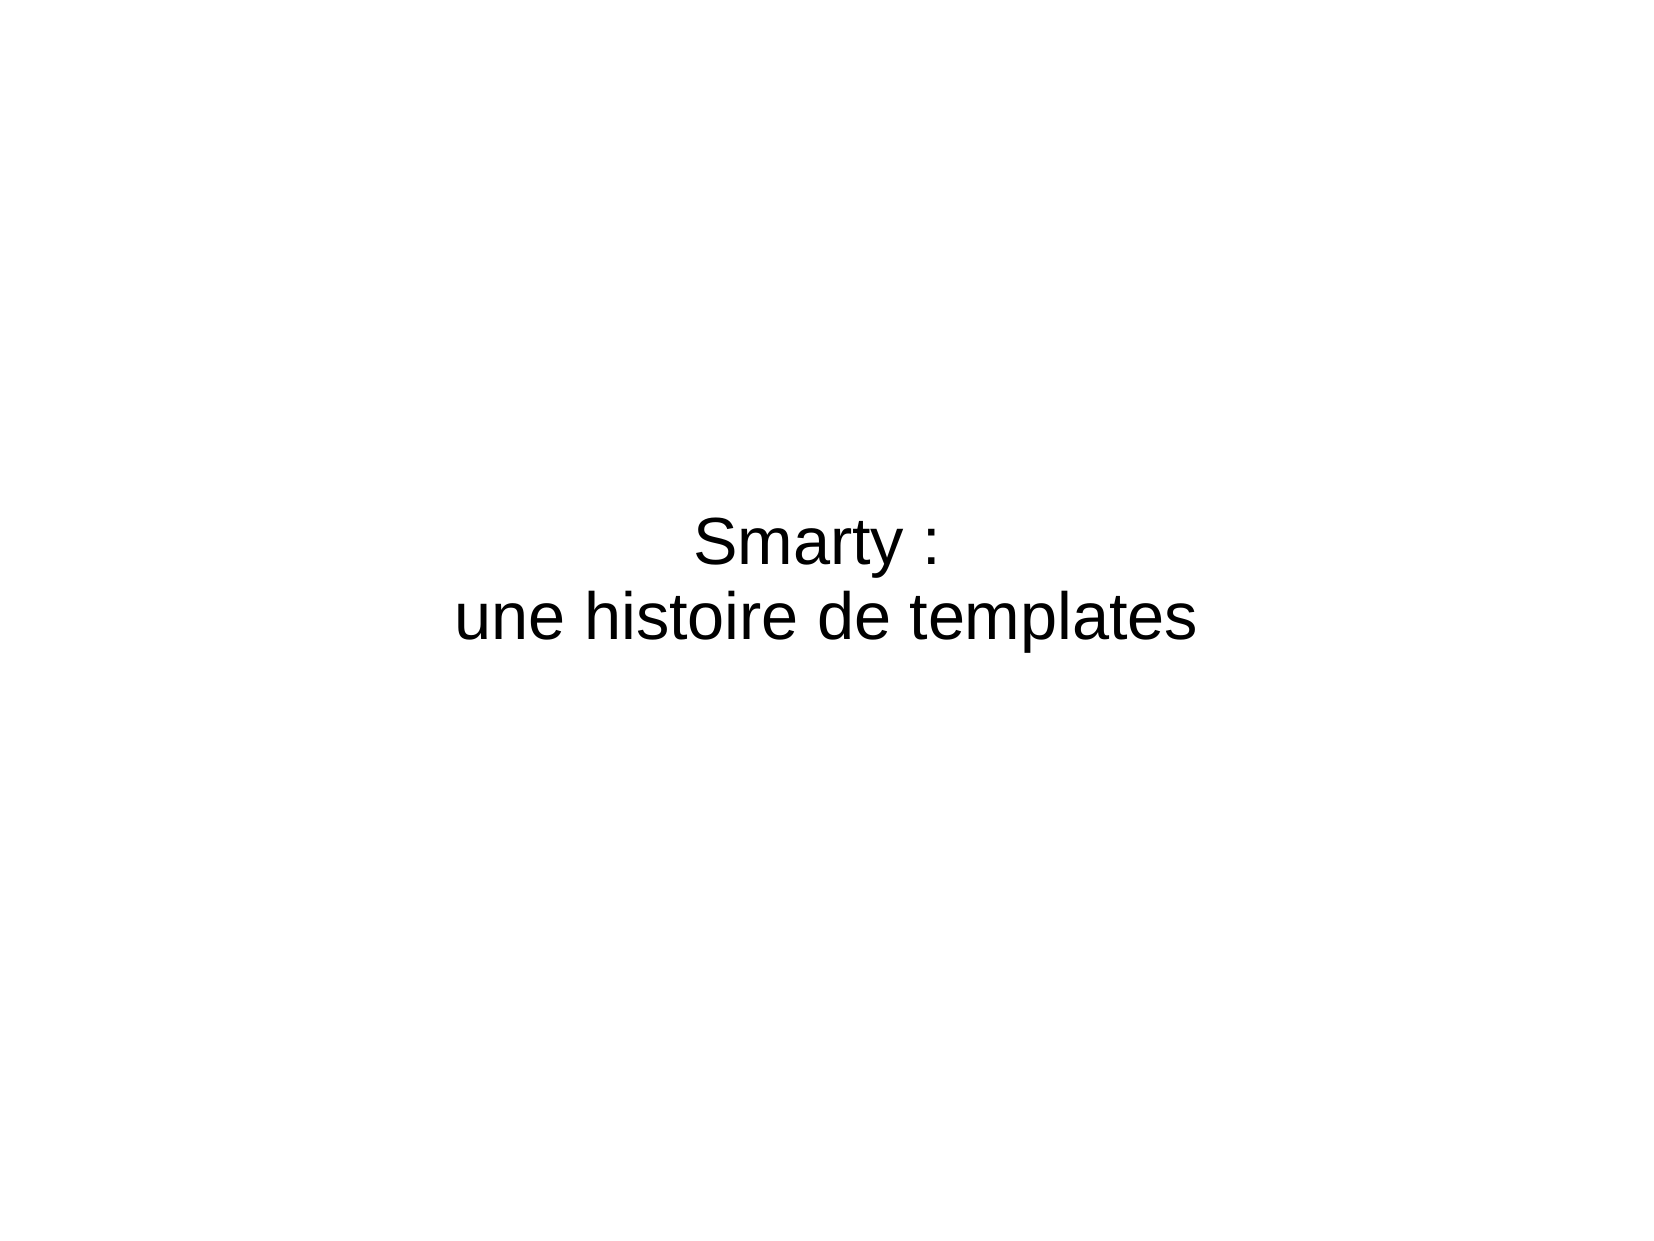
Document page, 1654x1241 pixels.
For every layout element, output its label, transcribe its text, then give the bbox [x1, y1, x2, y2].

subtitle Smarty : une histoire de templates [82, 56, 1571, 1102]
